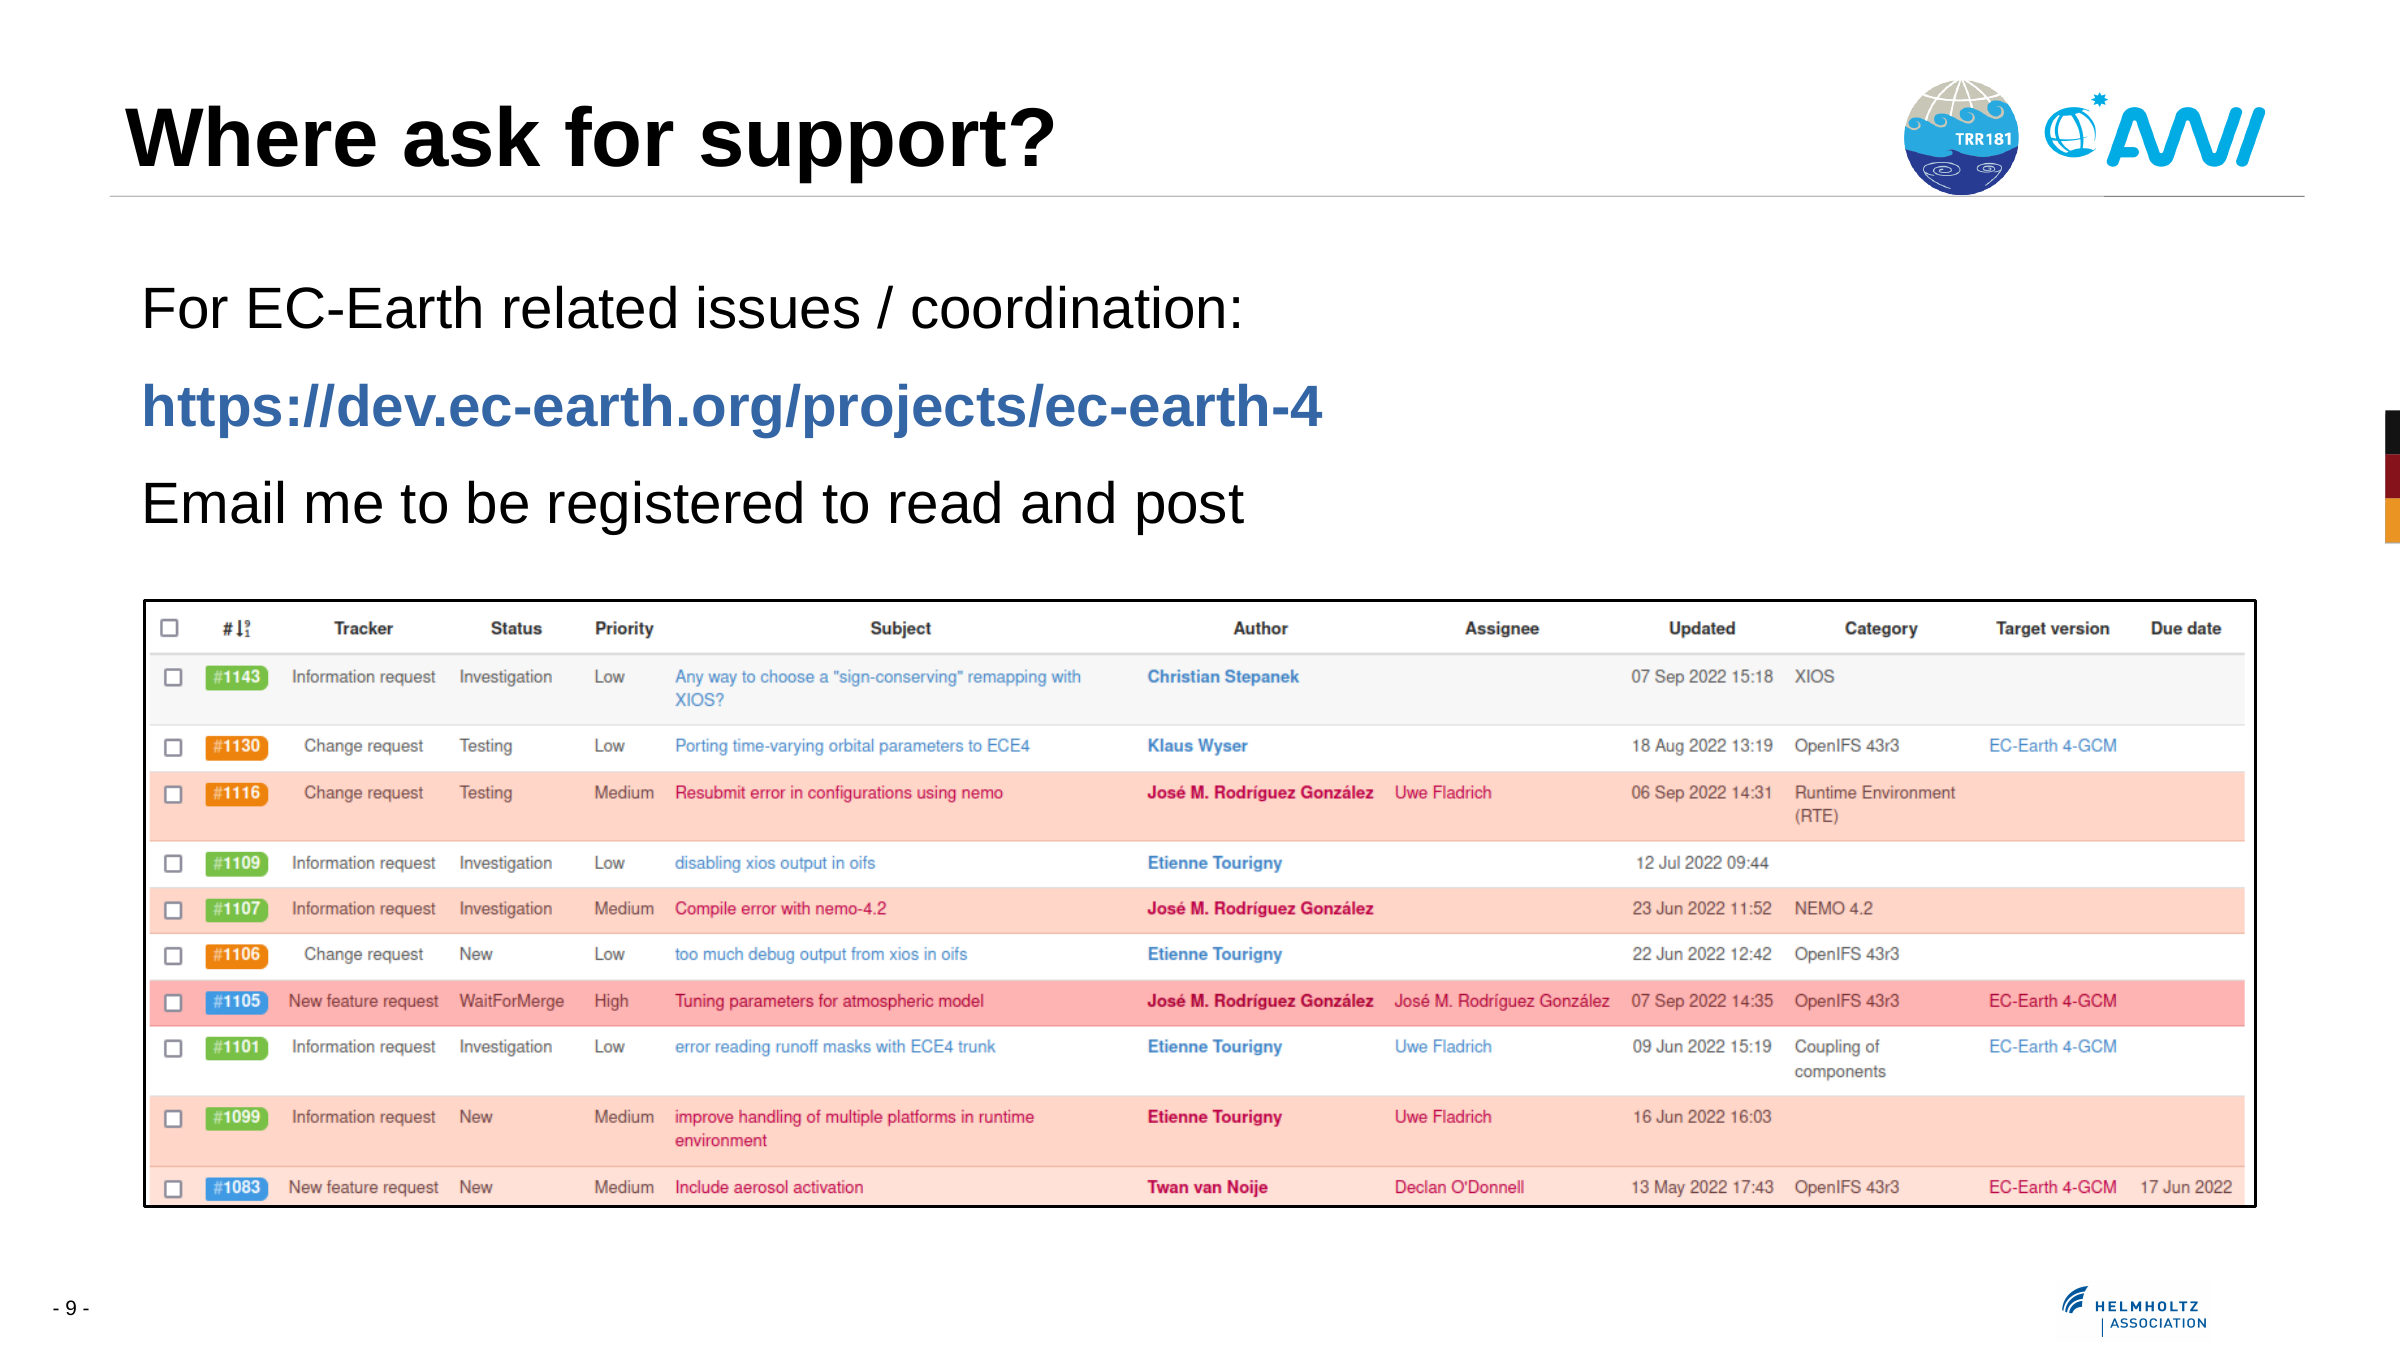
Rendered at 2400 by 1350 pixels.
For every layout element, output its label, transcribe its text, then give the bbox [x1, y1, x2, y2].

text_box Where ask for support? [110, 75, 2297, 195]
text_box For EC-Earth related issues / coordination: https://dev.ec-earth.org/projects/ec-earth-4 Email me to be registered to read and post [127, 236, 2273, 1191]
picture [146, 602, 2254, 1205]
picture [2055, 1281, 2213, 1342]
